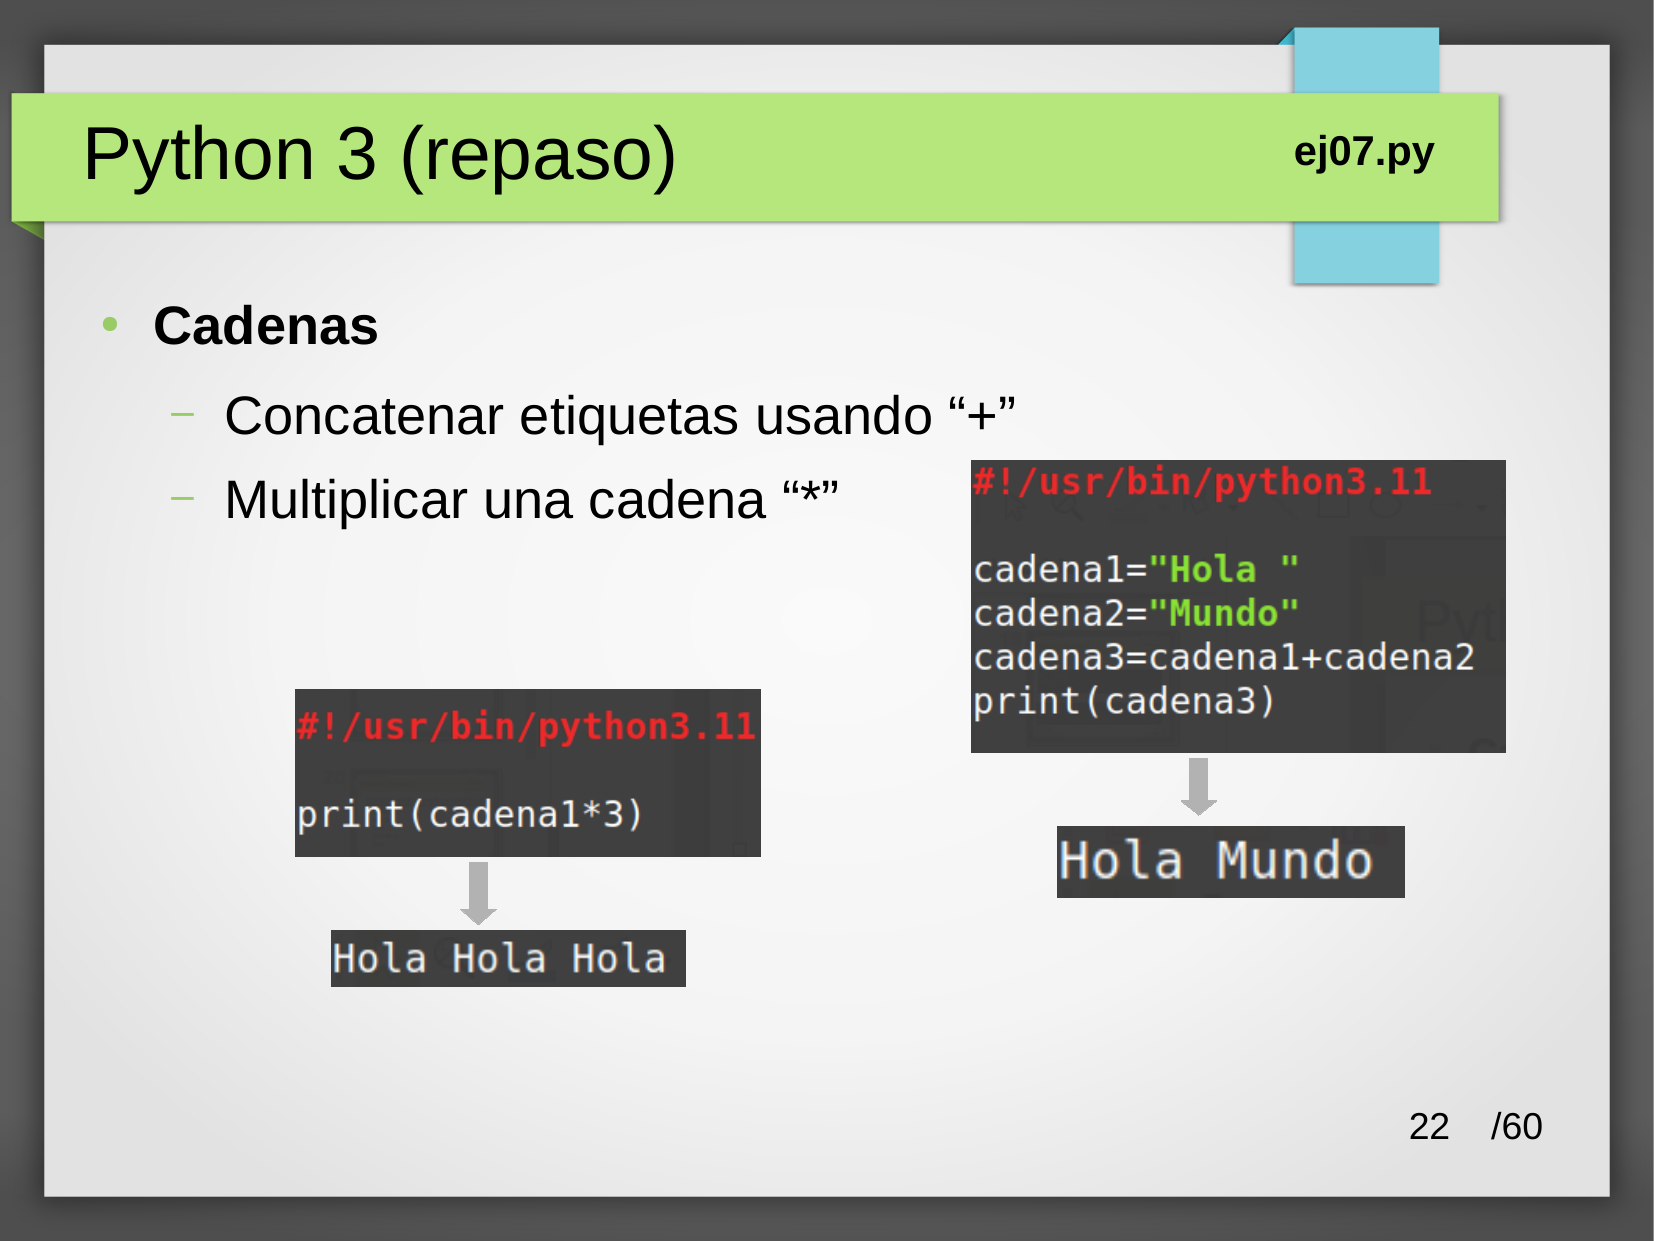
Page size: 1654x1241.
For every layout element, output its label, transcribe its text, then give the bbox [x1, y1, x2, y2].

text_box [460, 862, 497, 925]
text_box [1181, 758, 1217, 816]
text_box /60 [1476, 1098, 1644, 1169]
text_box <número> [1393, 1098, 1476, 1169]
text_box ej07.py [1279, 120, 1465, 229]
picture [0, 0, 1654, 1241]
list Cadenas Concatenar etiquetas usando “+” Multiplicar una cadena “*” [82, 295, 1571, 1015]
title Python 3 (repaso) [82, 94, 1264, 213]
